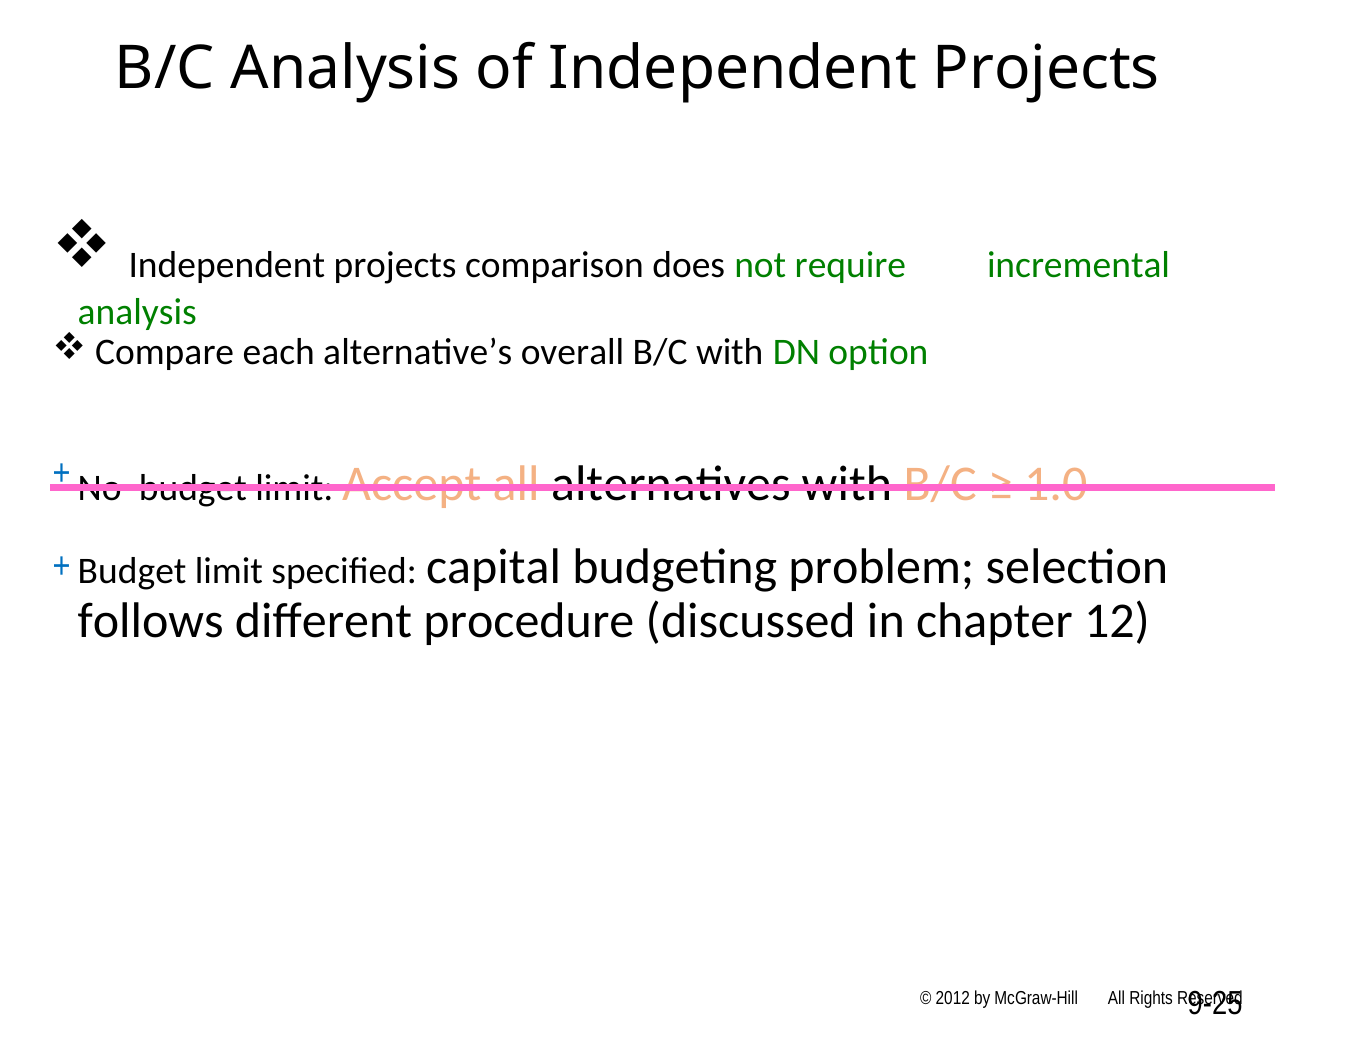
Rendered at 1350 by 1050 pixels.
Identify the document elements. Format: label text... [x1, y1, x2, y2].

title B/C Analysis of Independent Projects [99, 24, 1248, 113]
text_box © 2012 by McGraw-Hill All Rights Reserved [900, 974, 953, 1019]
text_box 9-<number> [953, 973, 1258, 1030]
list Independent projects comparison does not require incremental analysis Compare each alternative’s overall B/C with DN option No budget limit: Accept all alternatives with B/C ≥ 1.0 Budget limit specified: capital budgeting problem; selection follows different procedure (discussed in chapter 12) [37, 212, 1313, 863]
